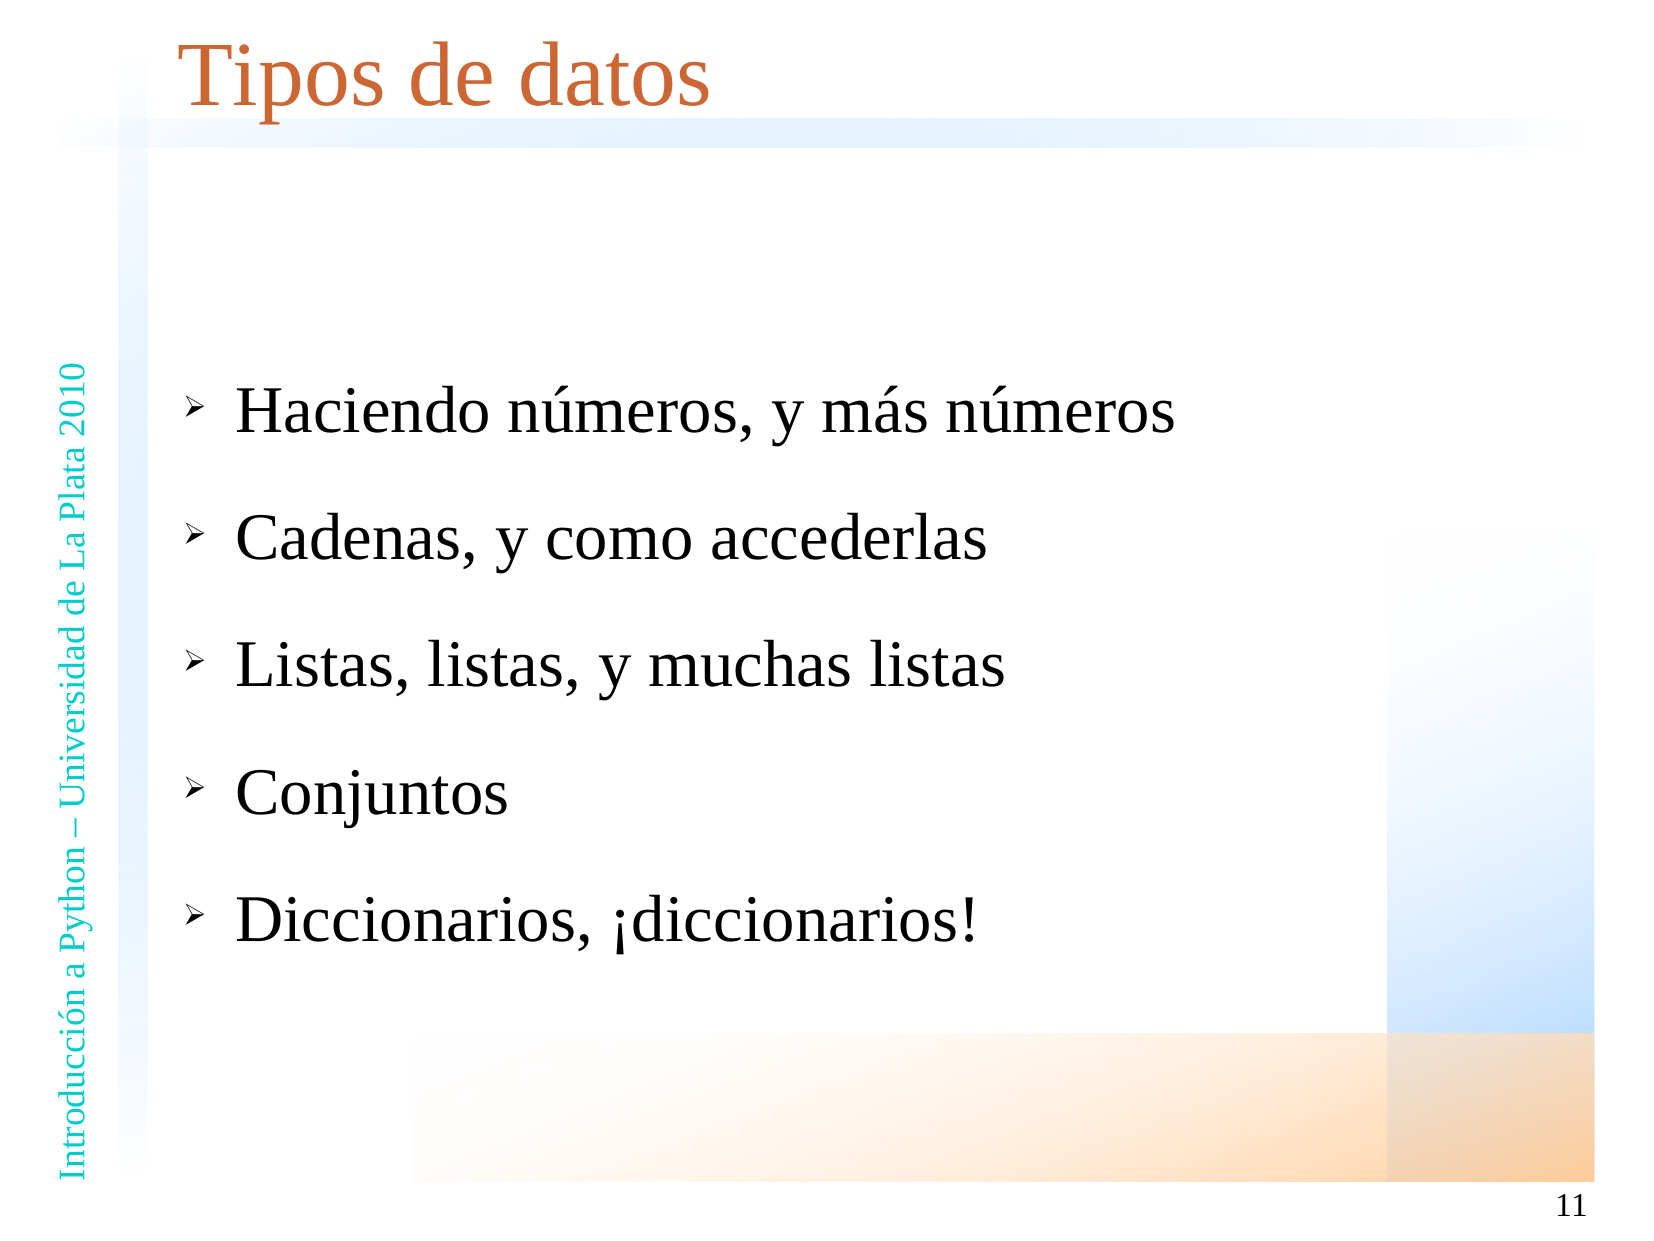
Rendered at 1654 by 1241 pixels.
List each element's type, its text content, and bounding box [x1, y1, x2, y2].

subtitle Haciendo números, y más números Cadenas, y como accederlas Listas, listas, y muchas listas Conjuntos Diccionarios, ¡diccionarios! [147, 147, 1595, 1182]
title Tipos de datos [177, 0, 1595, 147]
